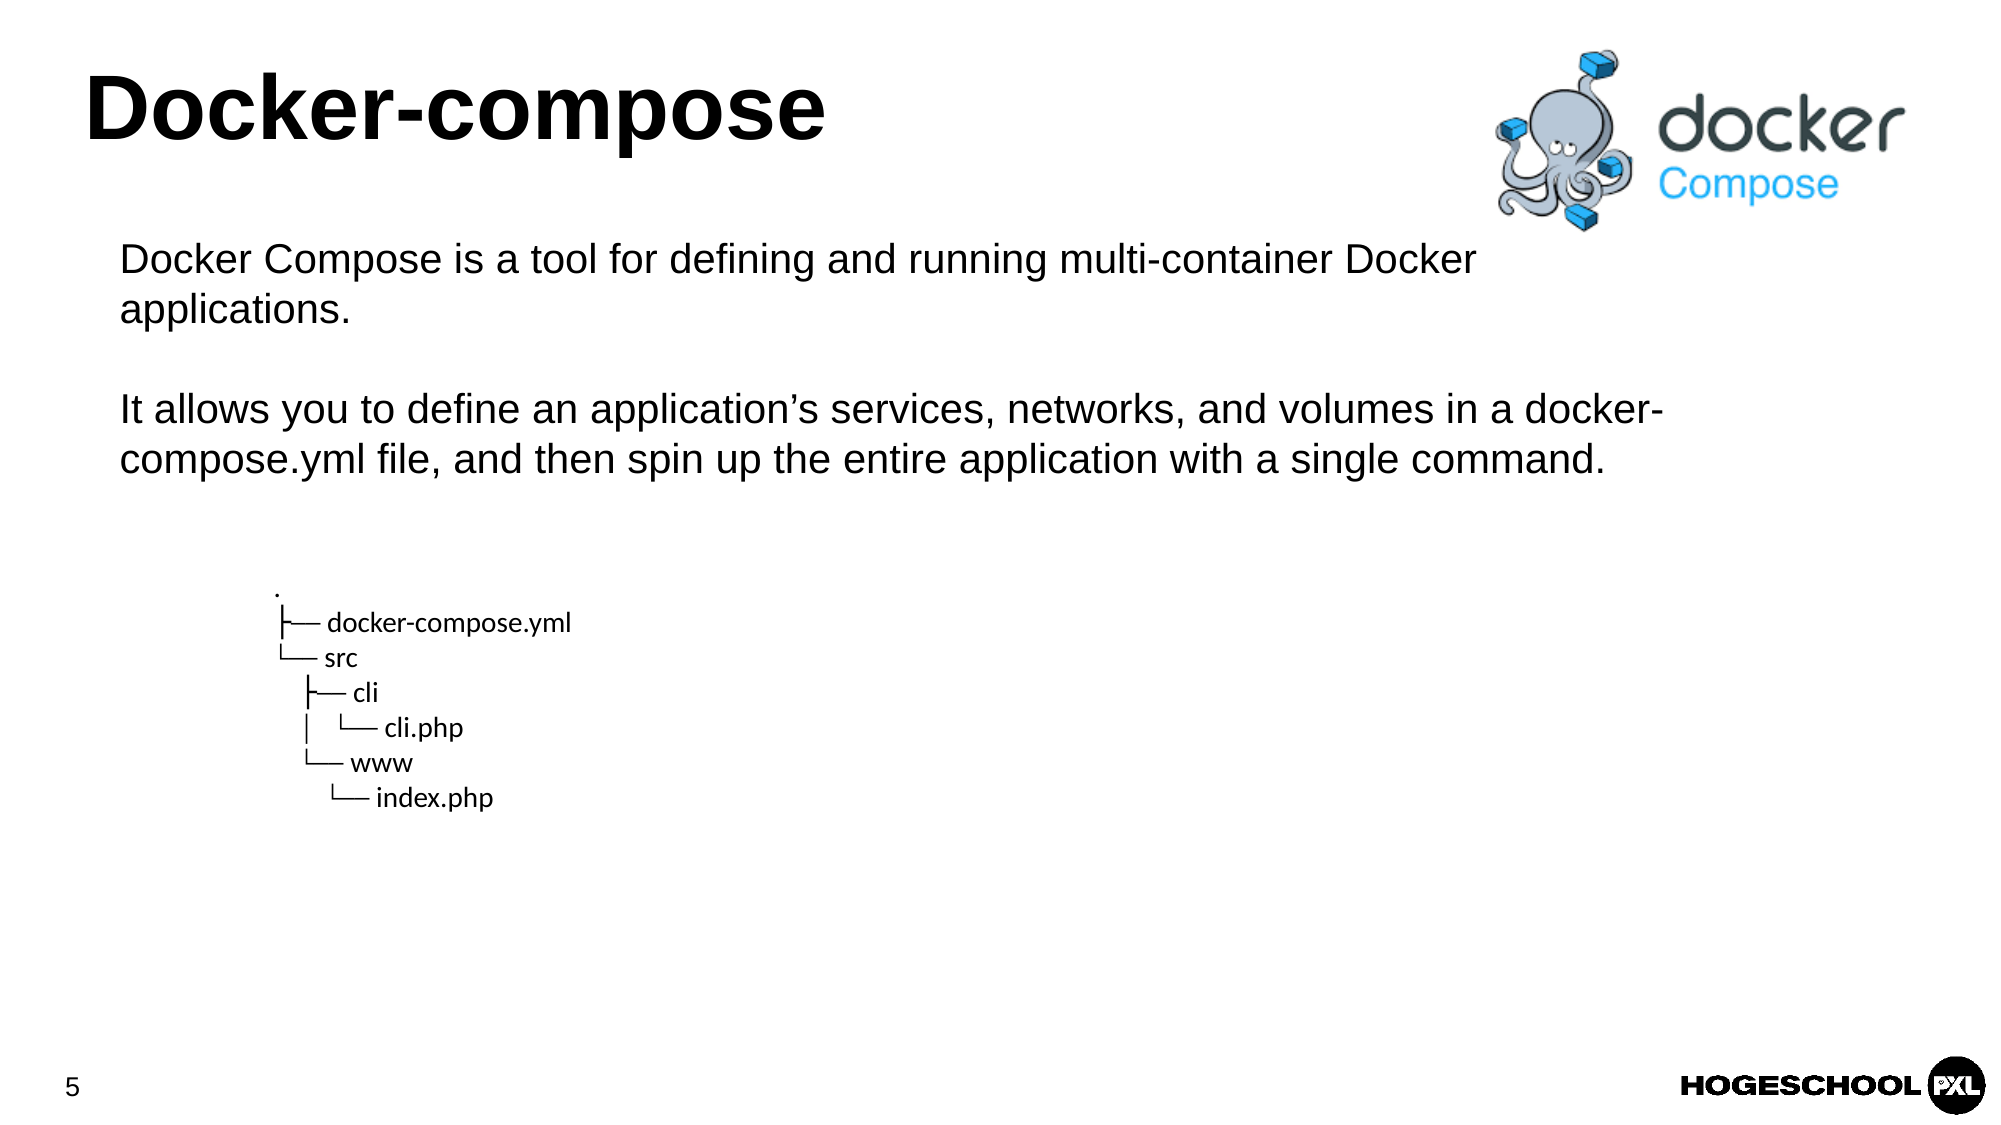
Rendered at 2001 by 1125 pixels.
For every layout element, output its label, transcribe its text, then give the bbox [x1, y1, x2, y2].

picture [1447, 19, 1955, 262]
text_box Docker Compose is a tool for defining and running multi-container Docker applications. It allows you to define an application’s services, networks, and volumes in a docker-compose.yml file, and then spin up the entire application with a single command. [104, 216, 1688, 940]
slide_number <number> [21, 1054, 95, 1105]
text_box . ├── docker-compose.yml └── src ├── cli │ └── cli.php └── www └── index.php [258, 553, 751, 898]
title Docker-compose [84, 47, 1447, 209]
picture [1675, 1050, 1991, 1120]
